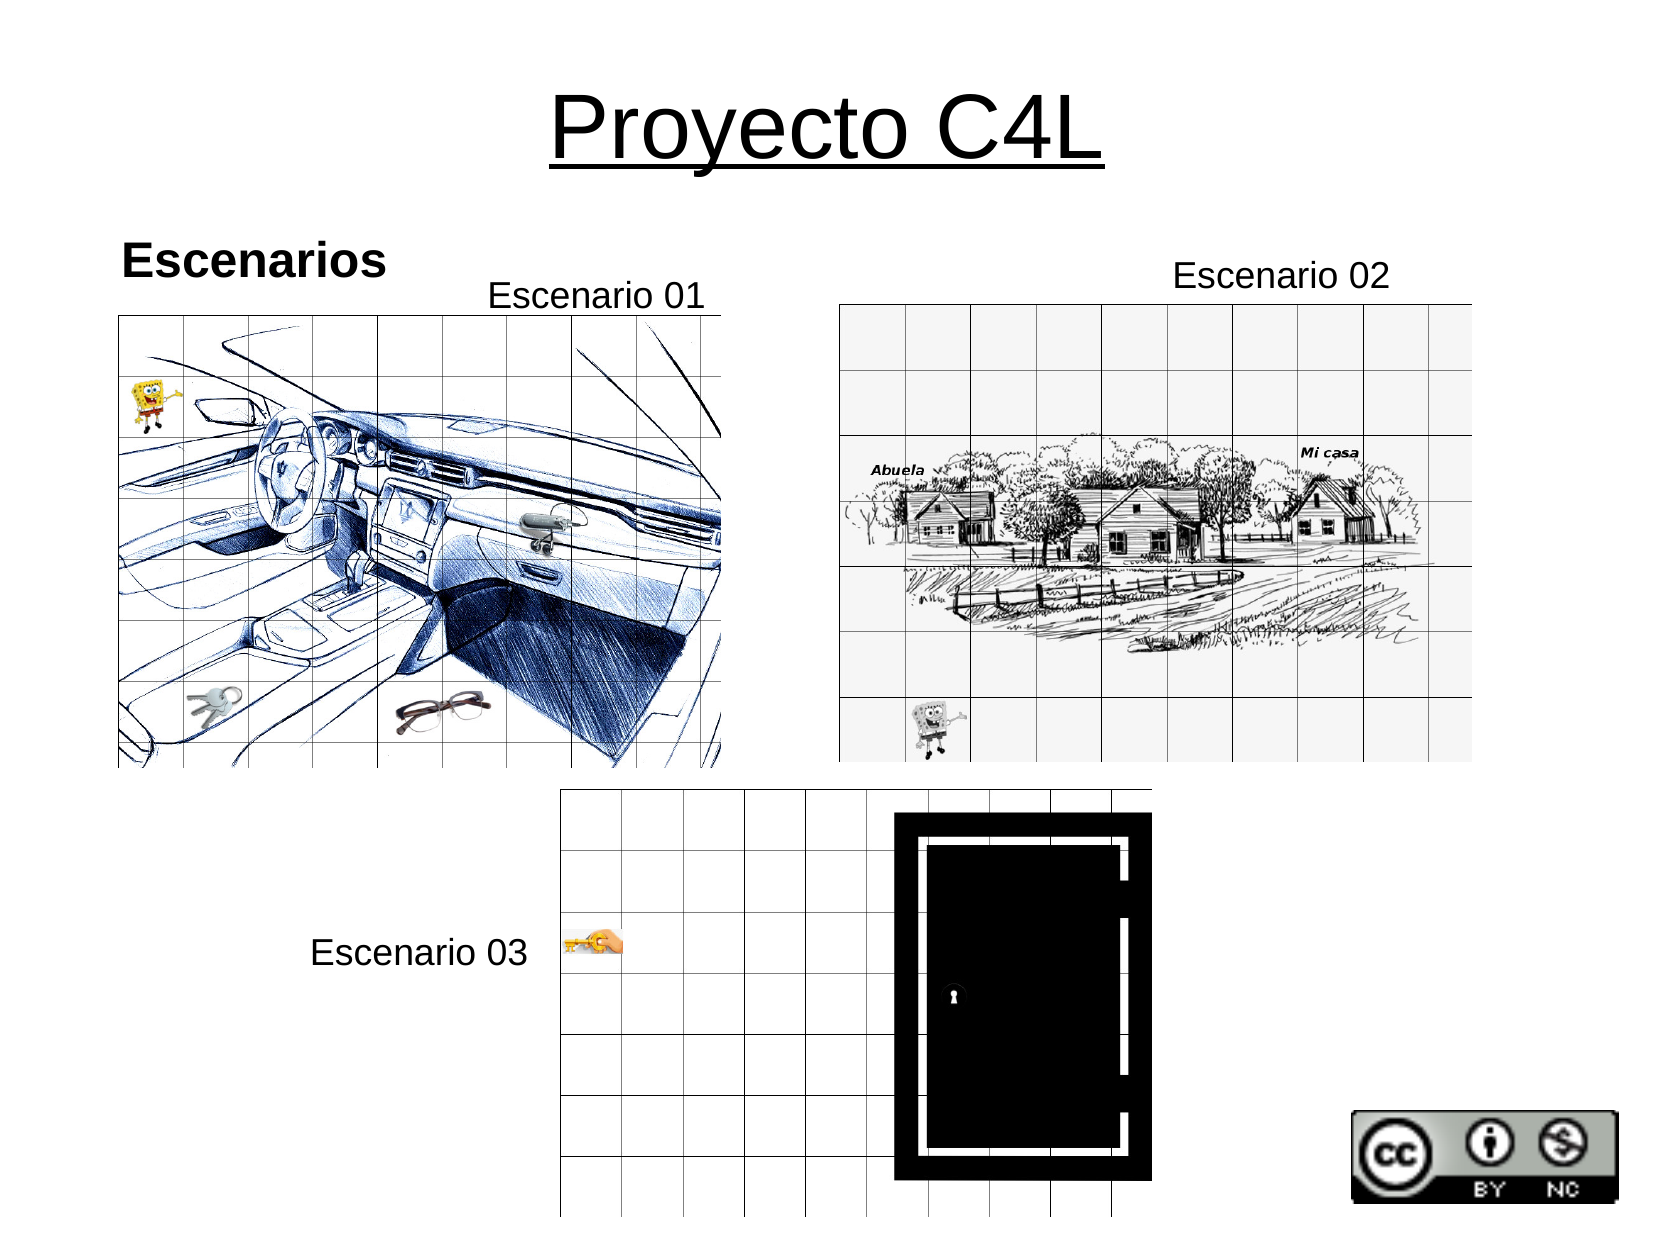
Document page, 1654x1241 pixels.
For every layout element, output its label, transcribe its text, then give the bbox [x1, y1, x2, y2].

picture [118, 315, 721, 768]
text_box Escenario 01 [472, 267, 733, 331]
text_box Escenarios [106, 224, 1560, 351]
picture [1351, 1110, 1619, 1204]
title Proyecto C4L [82, 23, 1571, 231]
picture [560, 789, 1152, 1217]
text_box Escenario 03 [295, 923, 556, 981]
text_box Escenario 02 [1157, 247, 1418, 305]
picture [839, 304, 1472, 762]
